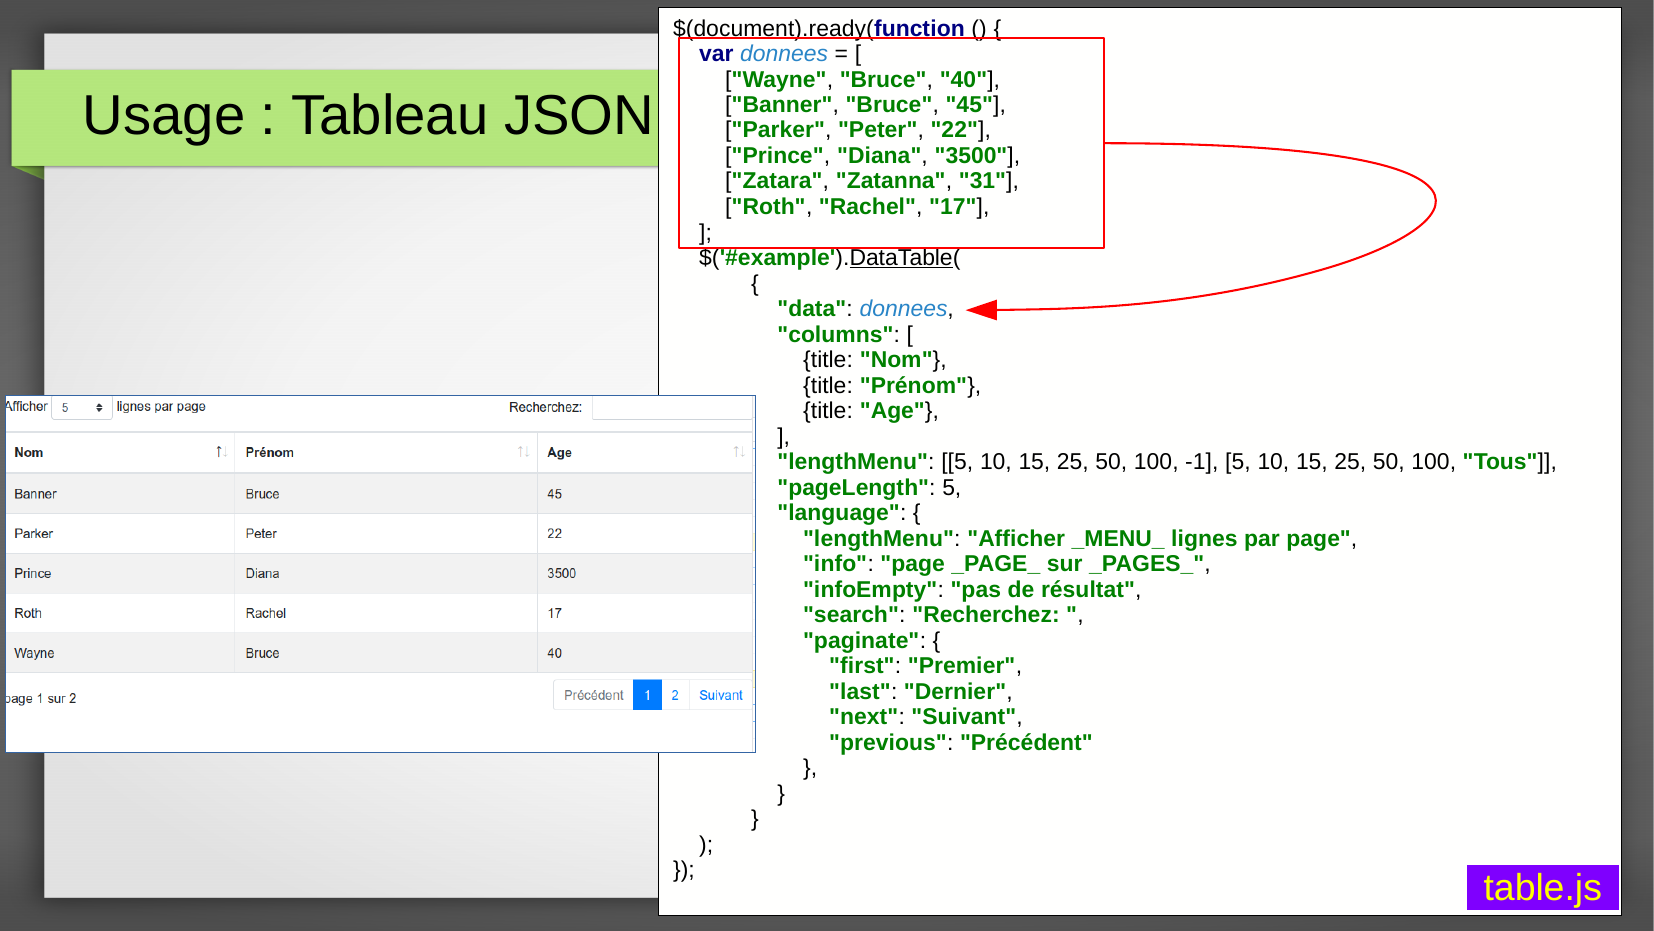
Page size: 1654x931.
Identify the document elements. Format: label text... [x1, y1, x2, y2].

title Usage : Tableau JSON [82, 70, 658, 160]
picture [0, 0, 1654, 931]
text_box $(document).ready(function () { var donnees = [ ["Wayne", "Bruce", "40"], ["Banner", "Bruce", "45"], ["Parker", "Peter", "22"], ["Prince", "Diana", "3500"], ["Zatara", "Zatanna", "31"], ["Roth", "Rachel", "17"], ]; $('#example').DataTable( { "data": donnees, "columns": [ {title: "Nom"}, {title: "Prénom"}, {title: "Age"}, ], "lengthMenu": [[5, 10, 15, 25, 50, 100, -1], [5, 10, 15, 25, 50, 100, "Tous"]], "pageLength": 5, "language": { "lengthMenu": "Afficher _MENU_ lignes par page", "info": "page _PAGE_ sur _PAGES_", "infoEmpty": "pas de résultat", "search": "Recherchez: ", "paginate": { "first": "Premier", "last": "Dernier", "next": "Suivant", "previous": "Précédent" }, } } ); }); [658, 7, 1622, 916]
text_box table.js [1467, 865, 1619, 910]
